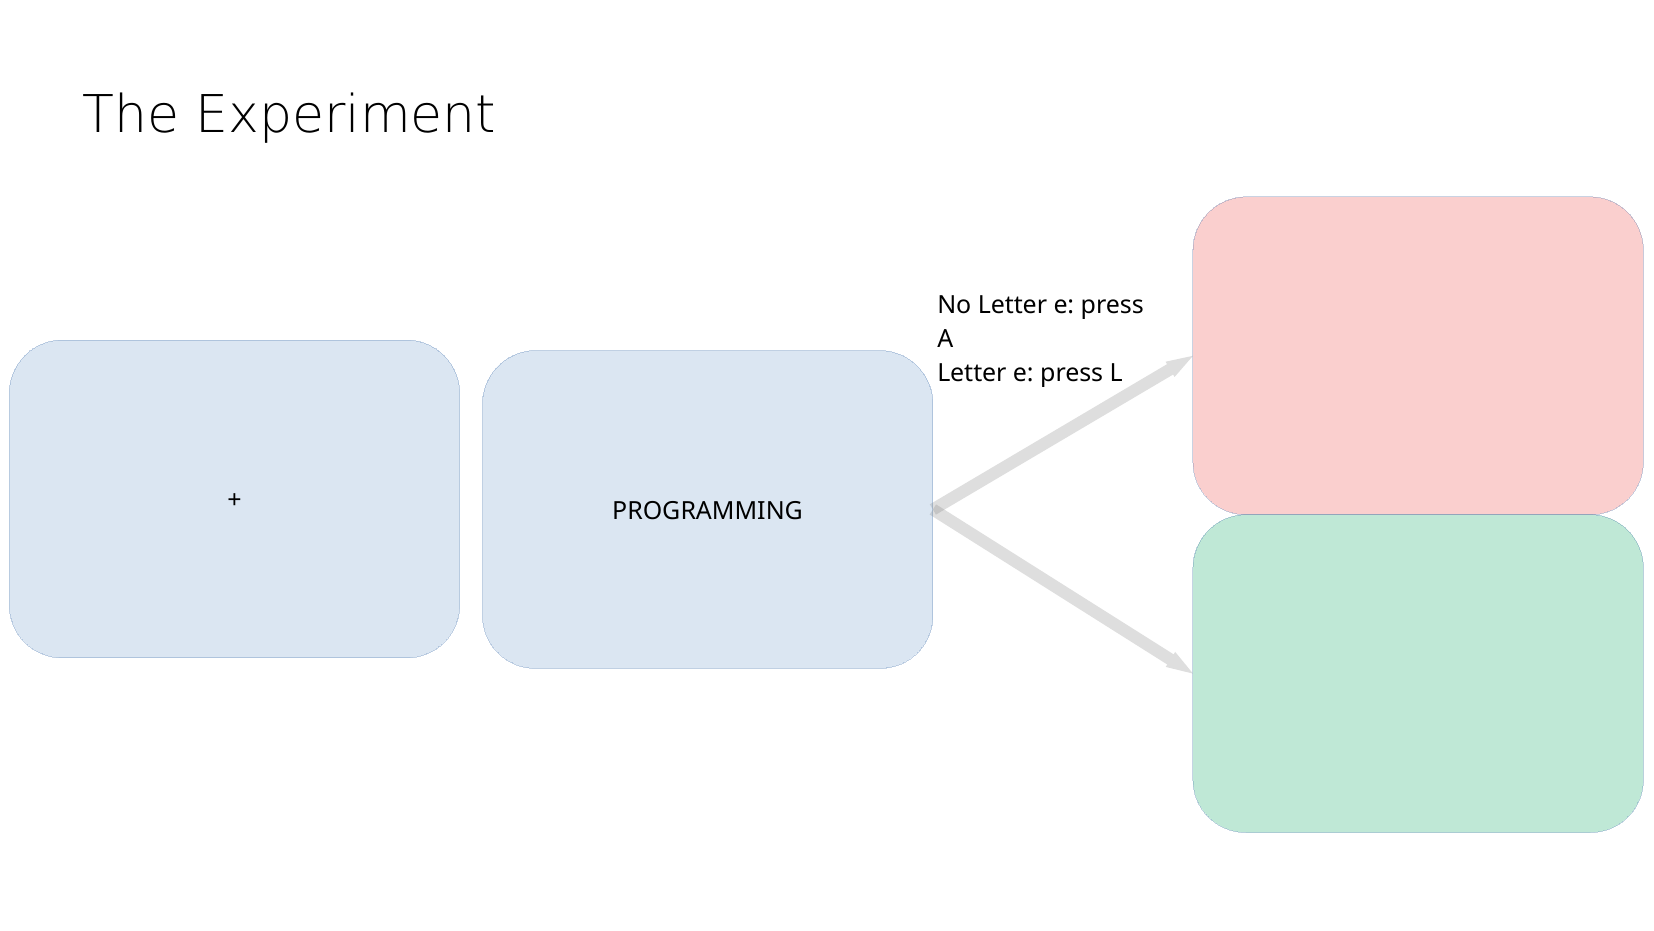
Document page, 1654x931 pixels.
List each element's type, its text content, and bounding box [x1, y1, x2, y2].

text_box PROGRAMMING [482, 350, 933, 669]
text_box + [9, 340, 460, 658]
text_box No Letter e: press A Letter e: press L [922, 279, 1180, 352]
title The Experiment [82, 37, 1571, 193]
text_box [1192, 196, 1644, 833]
